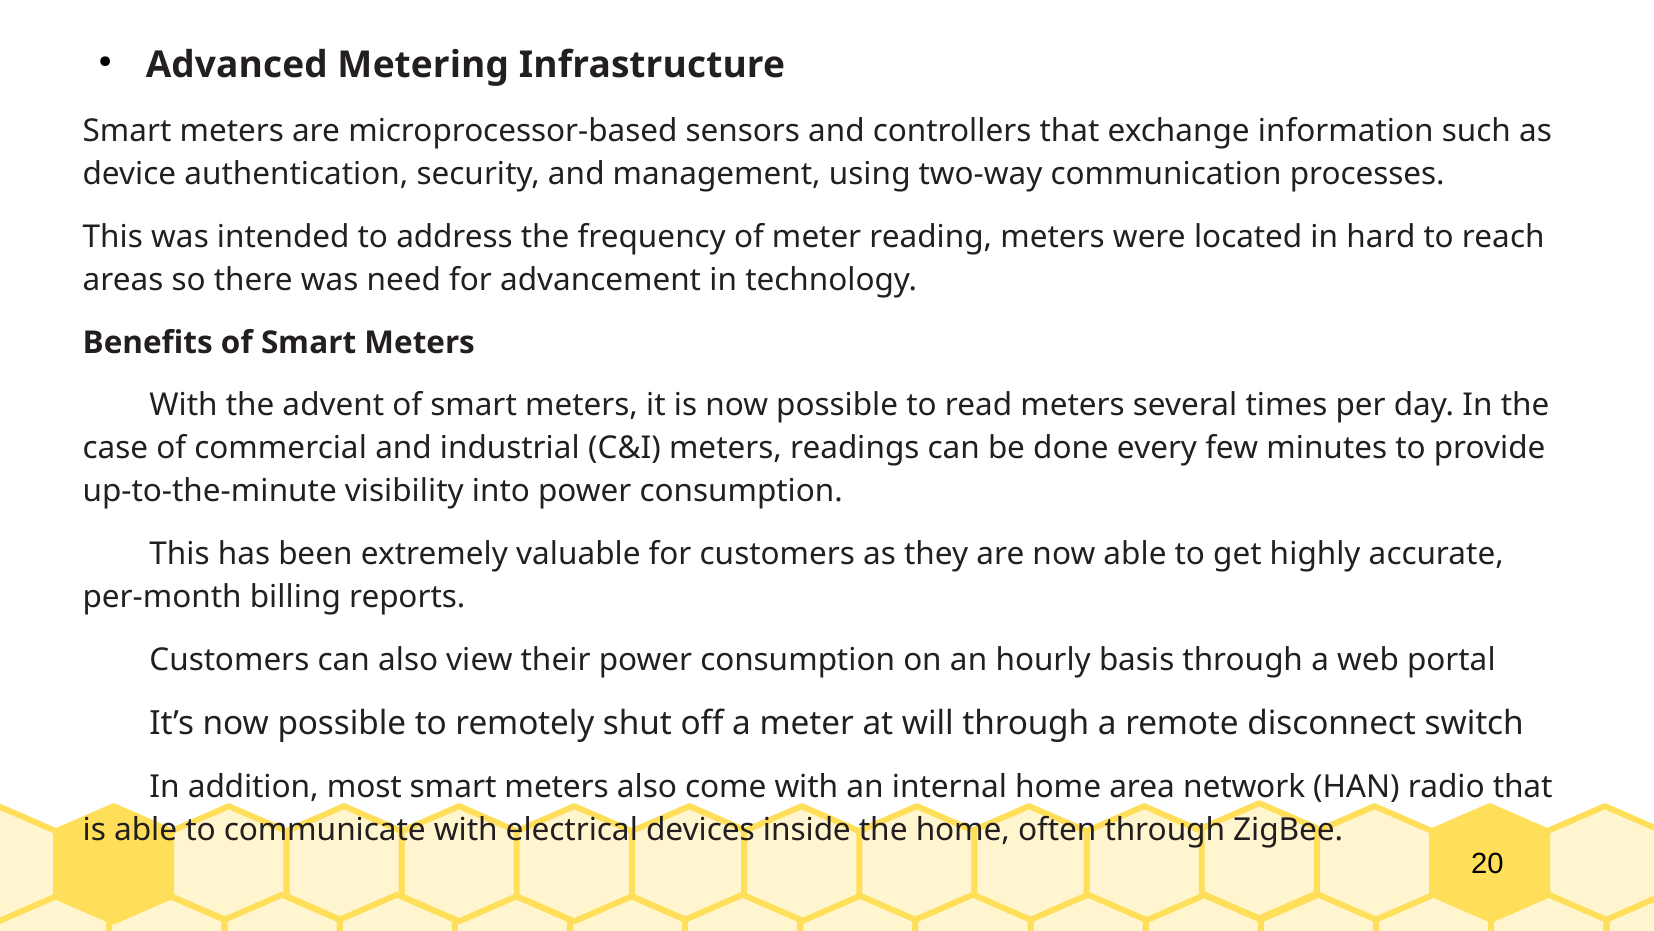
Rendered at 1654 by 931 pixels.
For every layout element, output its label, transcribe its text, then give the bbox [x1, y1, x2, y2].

list Advanced Metering Infrastructure Smart meters are microprocessor-based sensors and controllers that exchange information such as device authentication, security, and management, using two-way communication processes. This was intended to address the frequency of meter reading, meters were located in hard to reach areas so there was need for advancement in technology. Benefits of Smart Meters With the advent of smart meters, it is now possible to read meters several times per day. In the case of commercial and industrial (C&I) meters, readings can be done every few minutes to provide up-to-the-minute visibility into power consumption. This has been extremely valuable for customers as they are now able to get highly accurate, per-month billing reports. Customers can also view their power consumption on an hourly basis through a web portal It’s now possible to remotely shut off a meter at will through a remote disconnect switch In addition, most smart meters also come with an internal home area network (HAN) radio that is able to communicate with electrical devices inside the home, often through ZigBee. [82, 37, 1571, 863]
